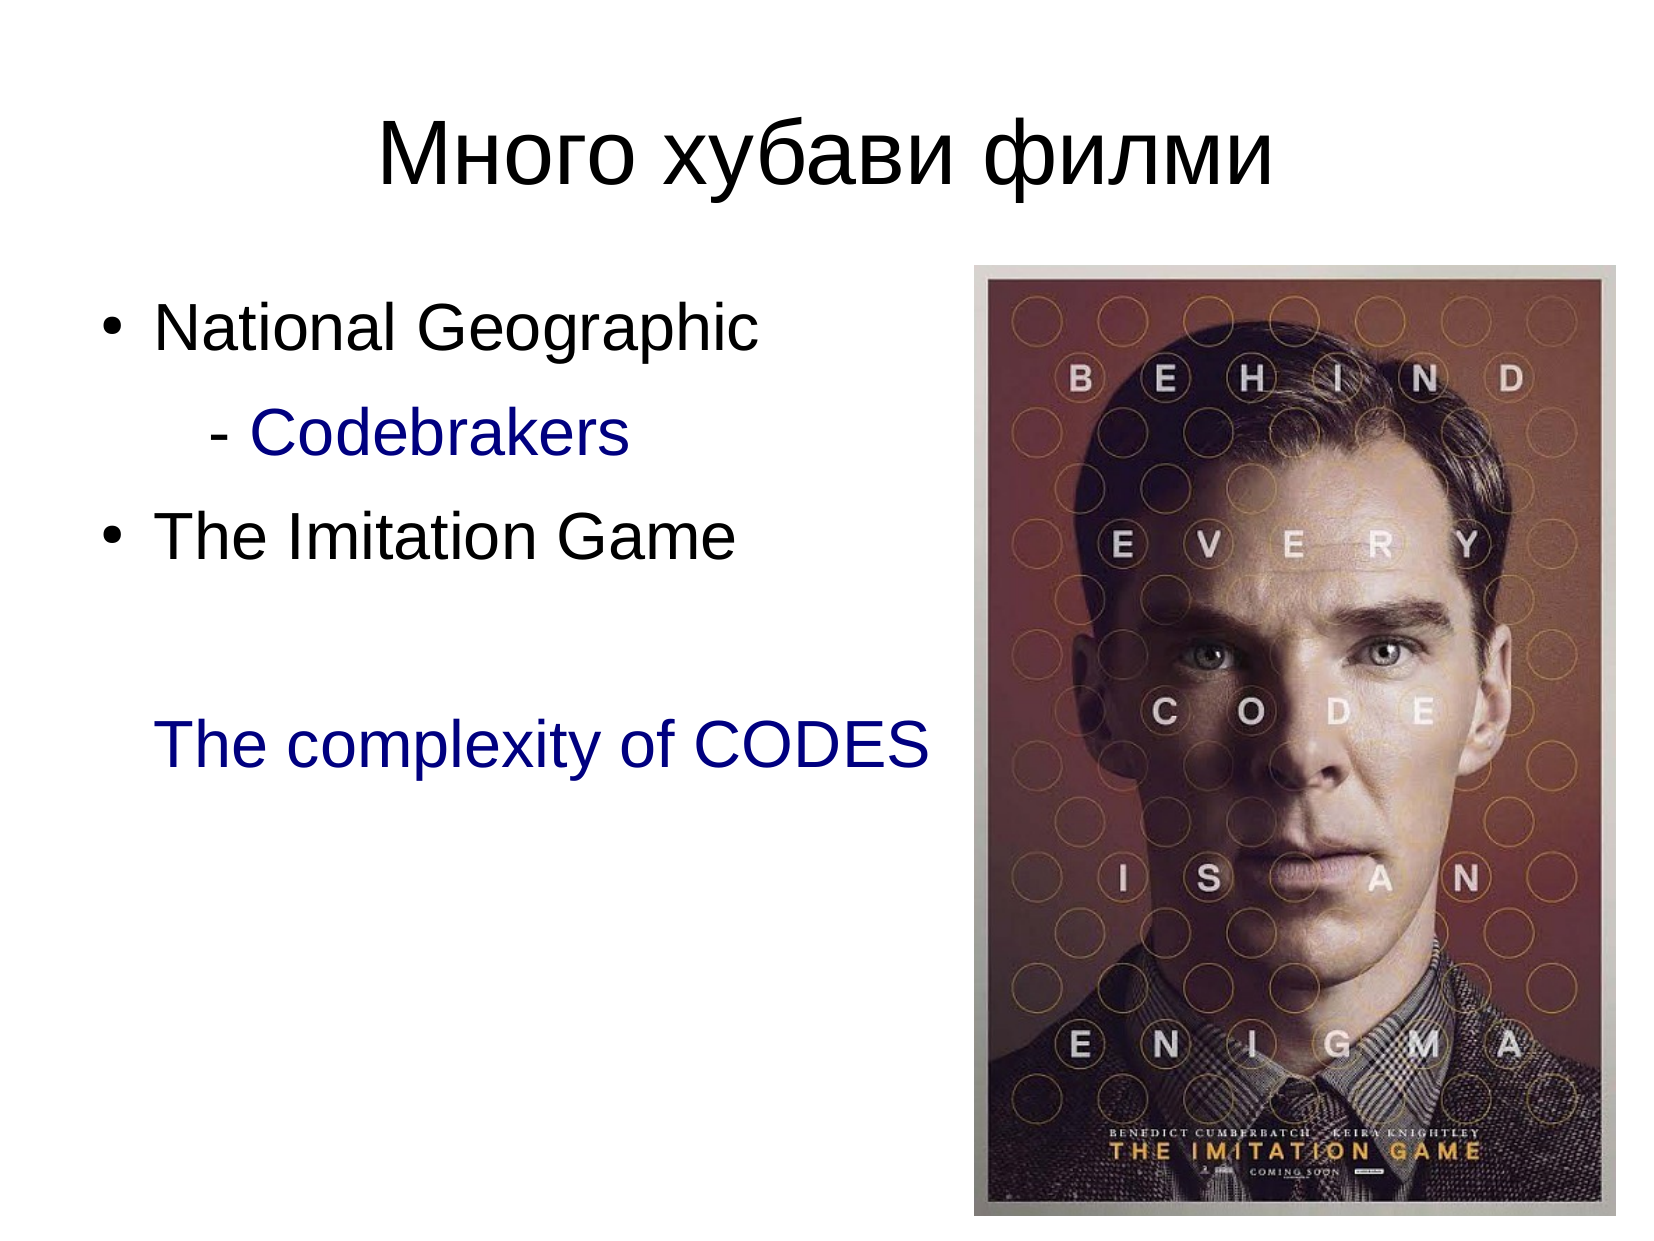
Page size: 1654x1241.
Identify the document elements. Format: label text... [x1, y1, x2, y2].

list National Geographic - Codebrakers The Imitation Game The complexity of CODES [82, 290, 974, 1010]
title Много хубави филми [82, 49, 1571, 257]
picture [974, 265, 1616, 1216]
